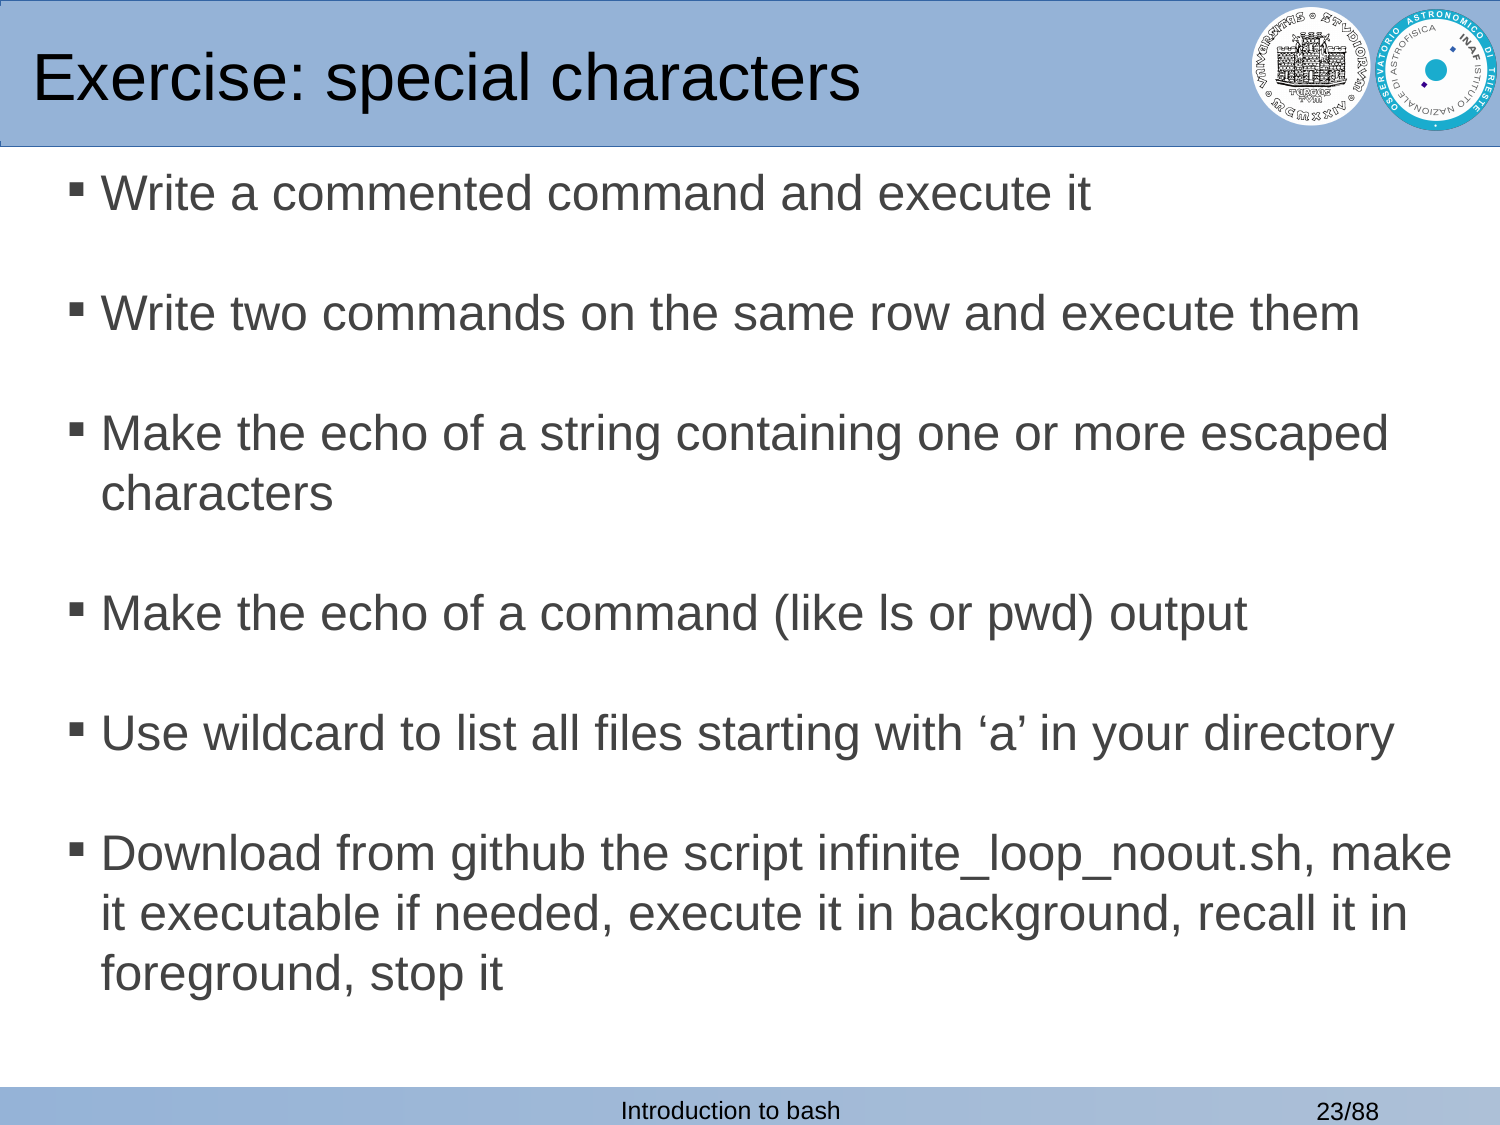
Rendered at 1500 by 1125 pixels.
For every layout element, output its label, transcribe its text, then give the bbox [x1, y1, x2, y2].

picture [1252, 0, 1500, 152]
text_box Exercise: special characters [0, 5, 1232, 141]
list Write a commented command and execute it Write two commands on the same row and execute them Make the echo of a string containing one or more escaped characters Make the echo of a command (like ls or pwd) output Use wildcard to list all files starting with ‘a’ in your directory Download from github the script infinite_loop_noout.sh, make it executable if needed, execute it in background, recall it in foreground, stop it [10, 152, 1500, 1099]
